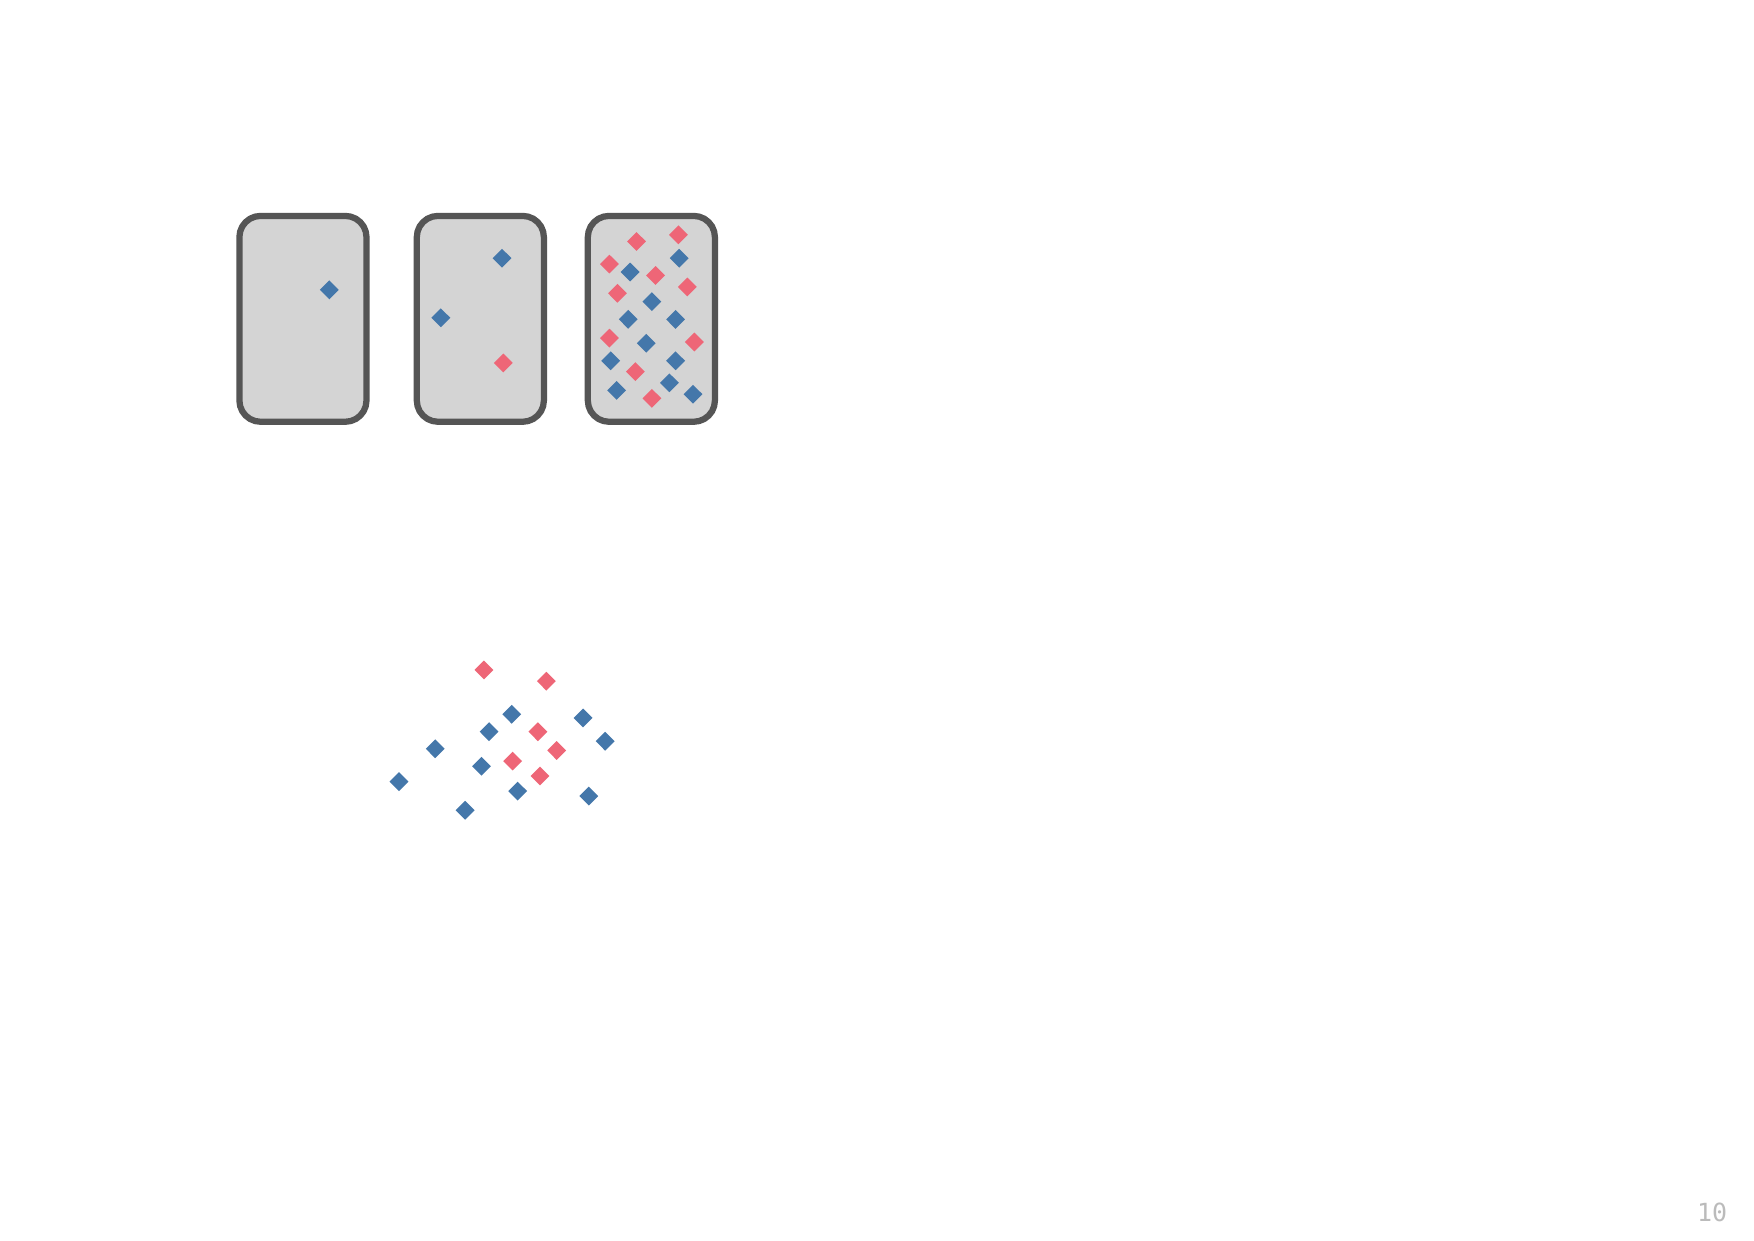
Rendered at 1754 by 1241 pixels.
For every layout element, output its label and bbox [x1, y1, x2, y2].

text_box [536, 671, 556, 691]
text_box [239, 215, 367, 422]
text_box [472, 756, 491, 776]
text_box [530, 766, 550, 786]
text_box [425, 739, 445, 759]
text_box [502, 704, 522, 724]
text_box [455, 800, 475, 820]
text_box [579, 786, 599, 806]
text_box [389, 772, 409, 792]
text_box [479, 722, 499, 742]
text_box [503, 751, 523, 771]
text_box [474, 660, 494, 680]
text_box [595, 731, 615, 751]
text_box [587, 215, 715, 422]
text_box [573, 708, 593, 728]
text_box [508, 781, 528, 801]
text_box [547, 741, 567, 760]
text_box [416, 215, 544, 422]
text_box [528, 722, 548, 742]
